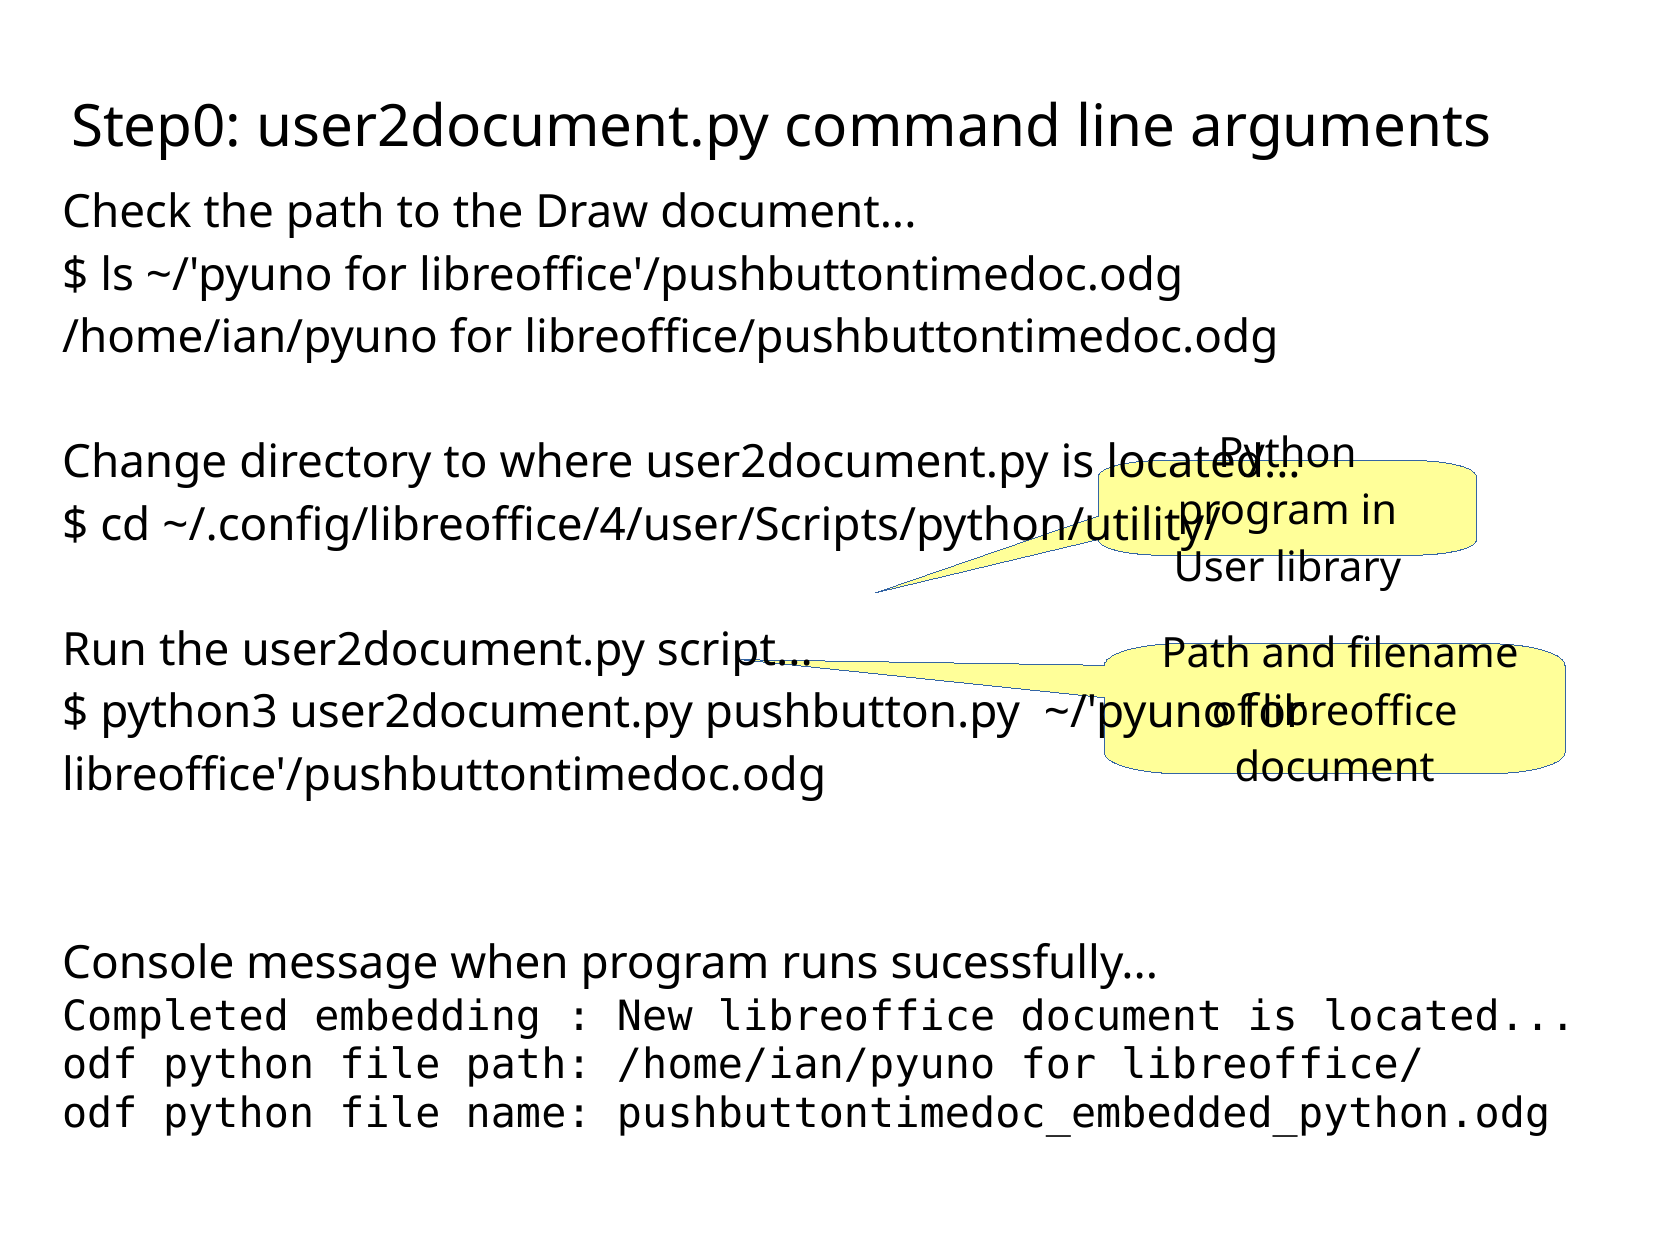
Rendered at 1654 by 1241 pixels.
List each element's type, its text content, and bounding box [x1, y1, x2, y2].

text_box Check the path to the Draw document... $ ls ~/'pyuno for libreoffice'/pushbuttontimedoc.odg /home/ian/pyuno for libreoffice/pushbuttontimedoc.odg Change directory to where user2document.py is located... $ cd ~/.config/libreoffice/4/user/Scripts/python/utility/ Run the user2document.py script... $ python3 user2document.py pushbutton.py ~/'pyuno for libreoffice'/pushbuttontimedoc.odg Console message when program runs sucessfully... Completed embedding : New libreoffice document is located... odf python file path: /home/ian/pyuno for libreoffice/ odf python file name: pushbuttontimedoc_embedded_python.odg [47, 171, 1595, 1087]
title Step0: user2document.py command line arguments [70, 71, 1560, 171]
